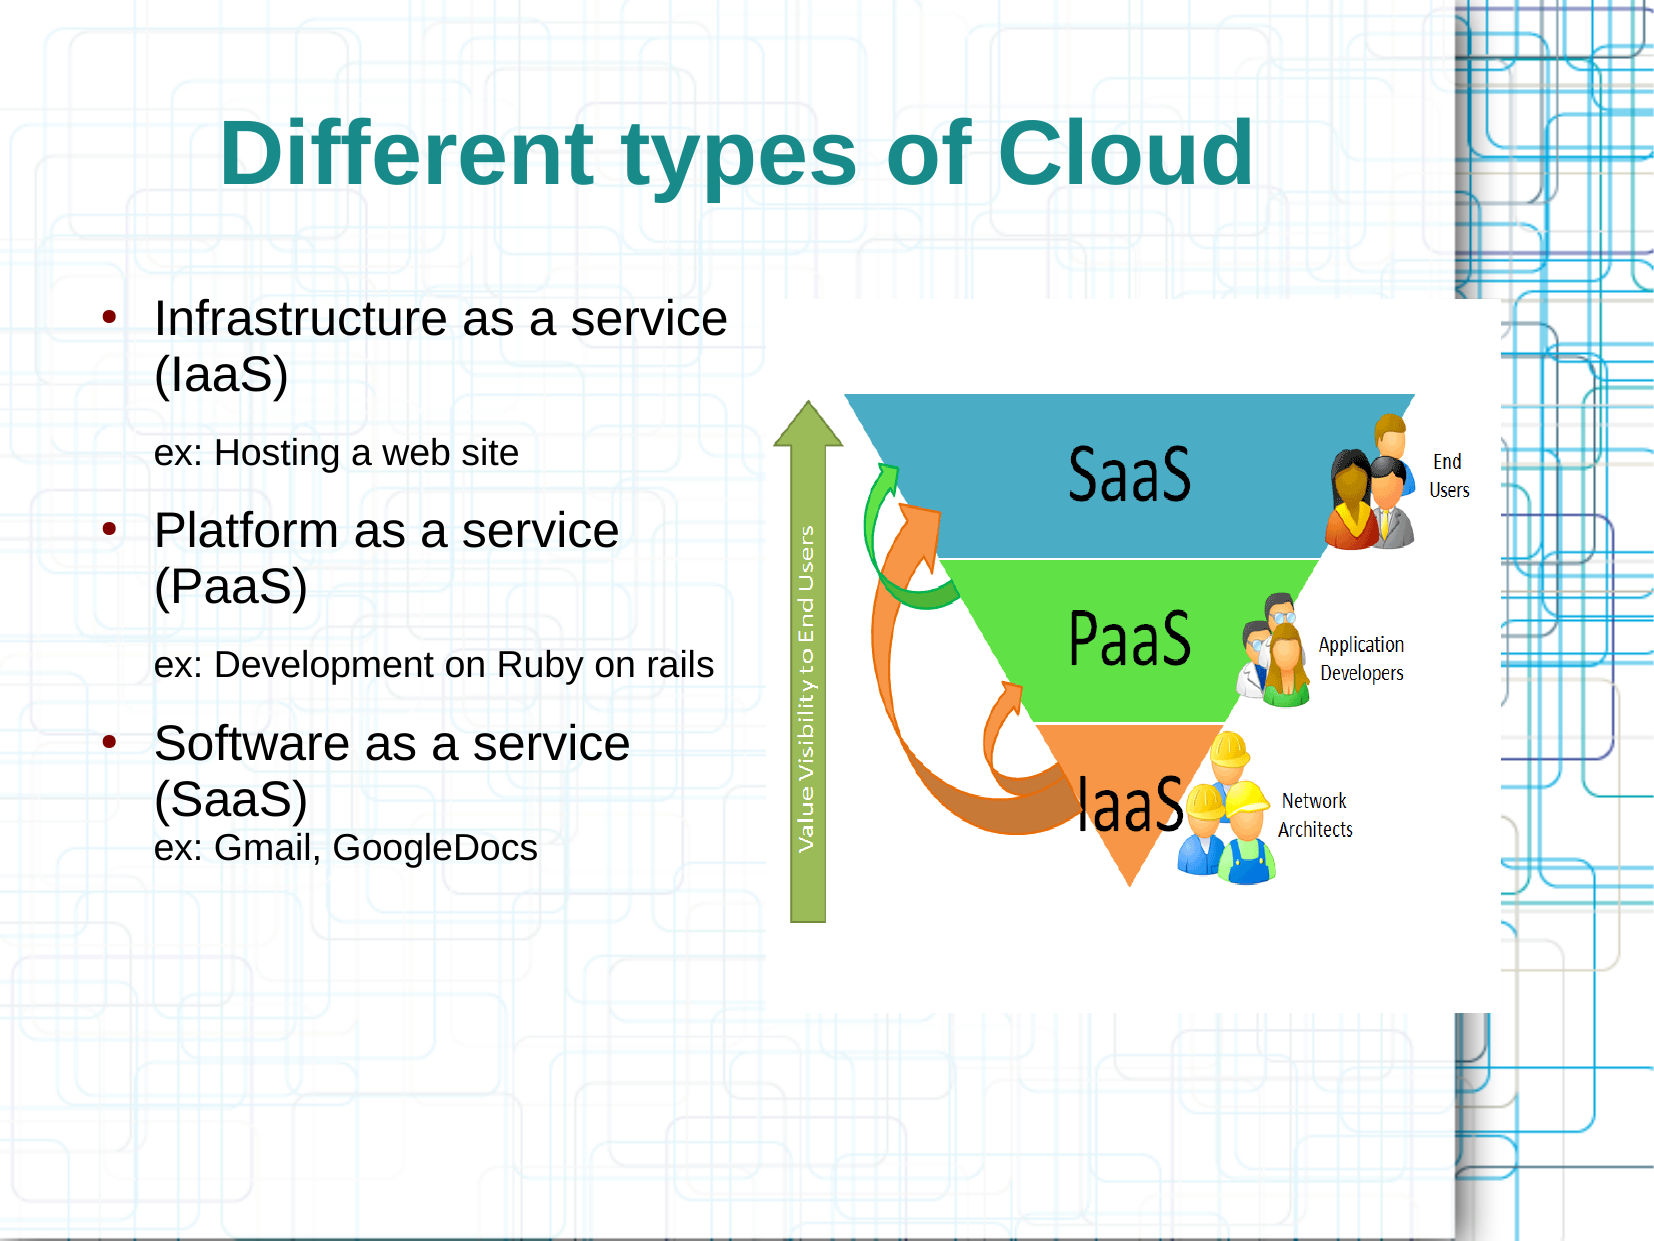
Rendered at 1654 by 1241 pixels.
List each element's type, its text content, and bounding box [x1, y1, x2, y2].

list Infrastructure as a service (IaaS) ex: Hosting a web site Platform as a service (PaaS) ex: Development on Ruby on rails Software as a service (SaaS) ex: Gmail, GoogleDocs [82, 290, 734, 1094]
title Different types of Cloud [59, 56, 1418, 250]
picture [0, 0, 1654, 1241]
